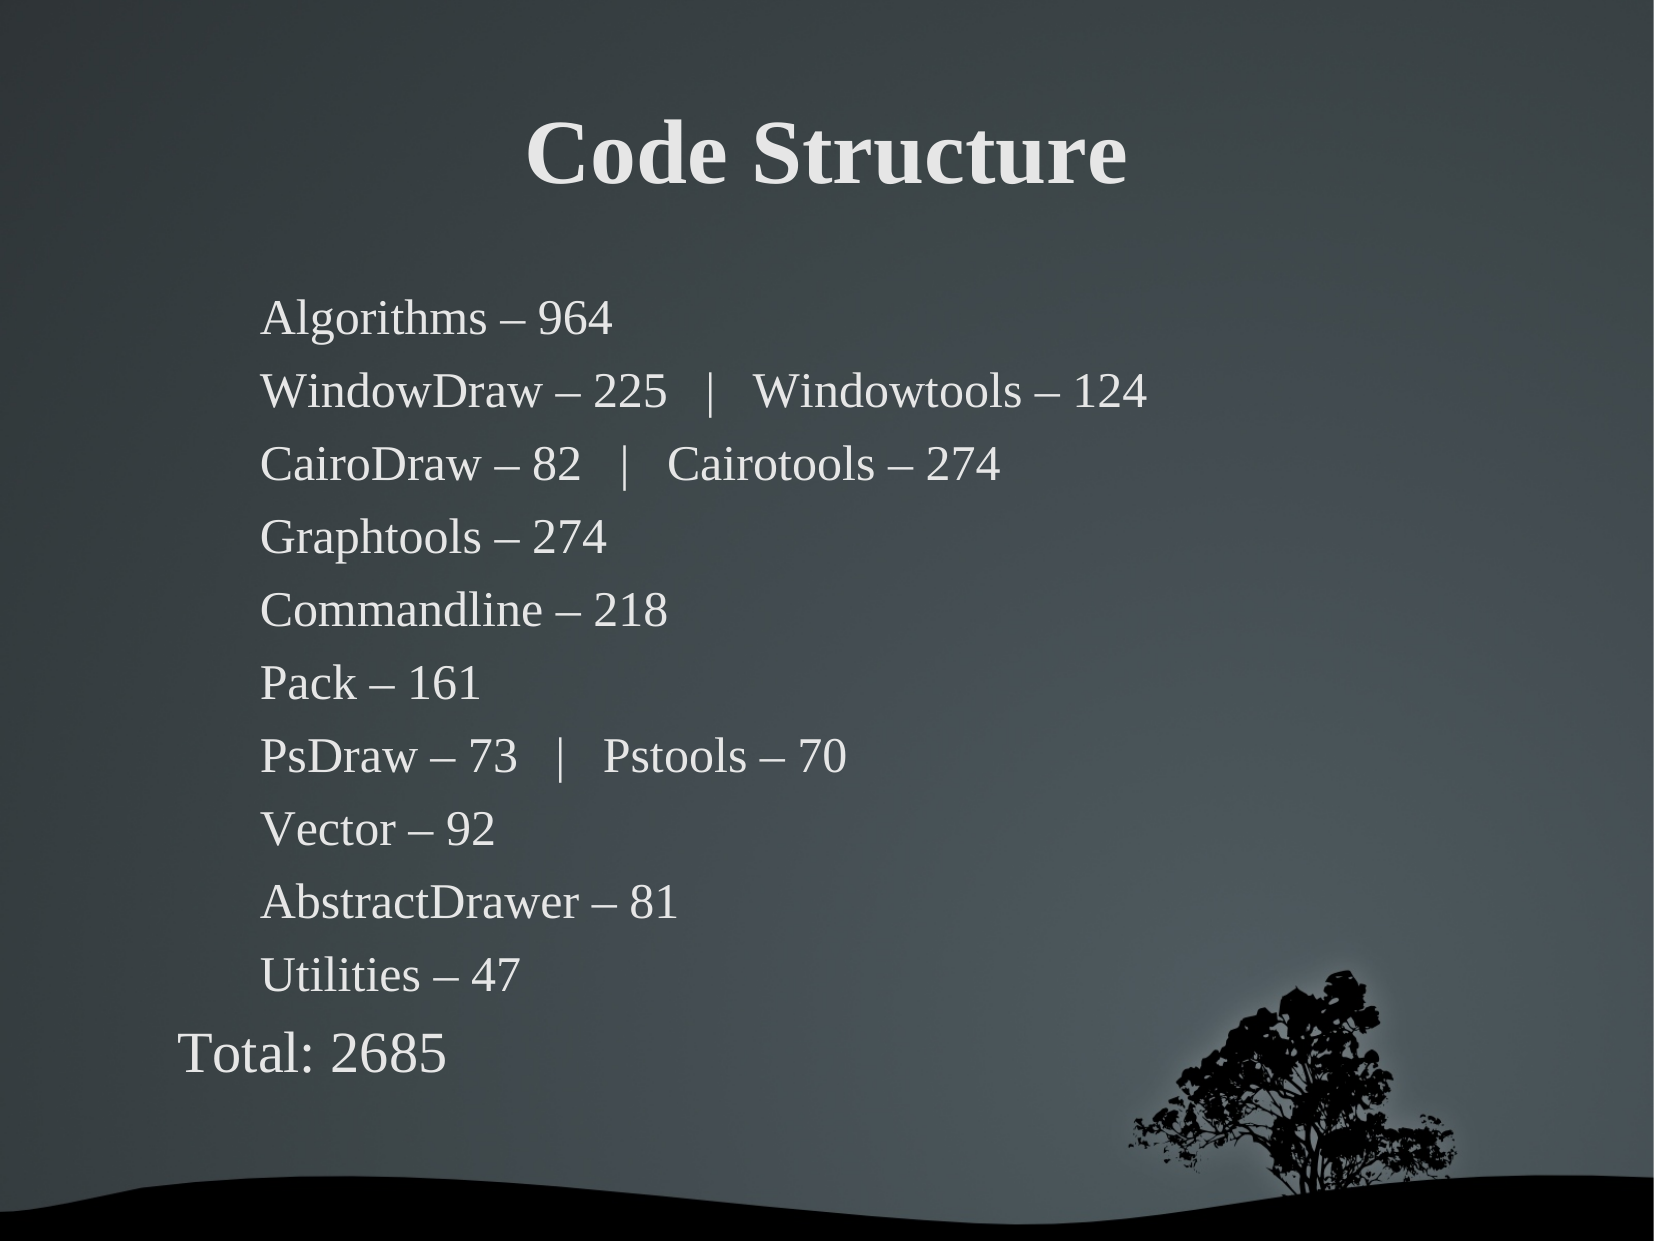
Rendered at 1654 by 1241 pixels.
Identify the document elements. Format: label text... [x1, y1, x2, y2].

title Code Structure [82, 56, 1571, 250]
list Algorithms – 964 WindowDraw – 225 | Windowtools – 124 CairoDraw – 82 | Cairotools – 274 Graphtools – 274 Commandline – 218 Pack – 161 PsDraw – 73 | Pstools – 70 Vector – 92 AbstractDrawer – 81 Utilities – 47 Total: 2685 [82, 290, 1571, 1143]
picture [0, 0, 1654, 1241]
